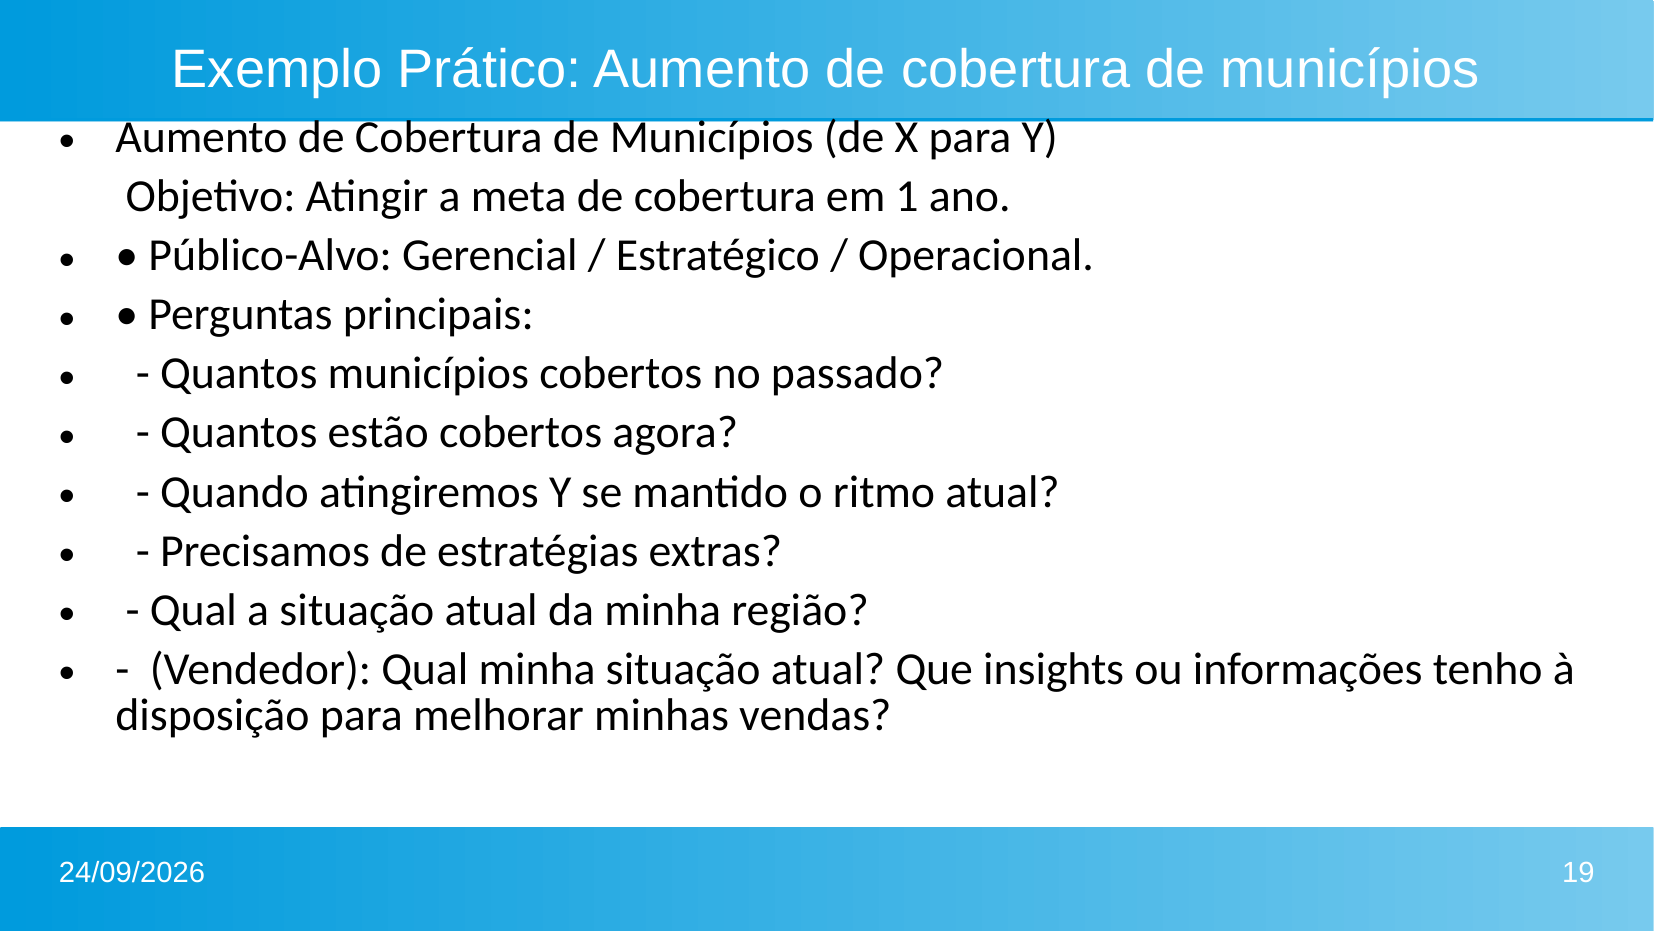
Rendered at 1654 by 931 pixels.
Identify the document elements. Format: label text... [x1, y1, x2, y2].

title Exemplo Prático: Aumento de cobertura de municípios [59, 29, 1595, 108]
list Aumento de Cobertura de Municípios (de X para Y) Objetivo: Atingir a meta de cobertura em 1 ano. • Público-Alvo: Gerencial / Estratégico / Operacional. • Perguntas principais: - Quantos municípios cobertos no passado? - Quantos estão cobertos agora? - Quando atingiremos Y se mantido o ritmo atual? - Precisamos de estratégias extras? - Qual a situação atual da minha região? - (Vendedor): Qual minha situação atual? Que insights ou informações tenho à disposição para melhorar minhas vendas? [59, 118, 1595, 709]
